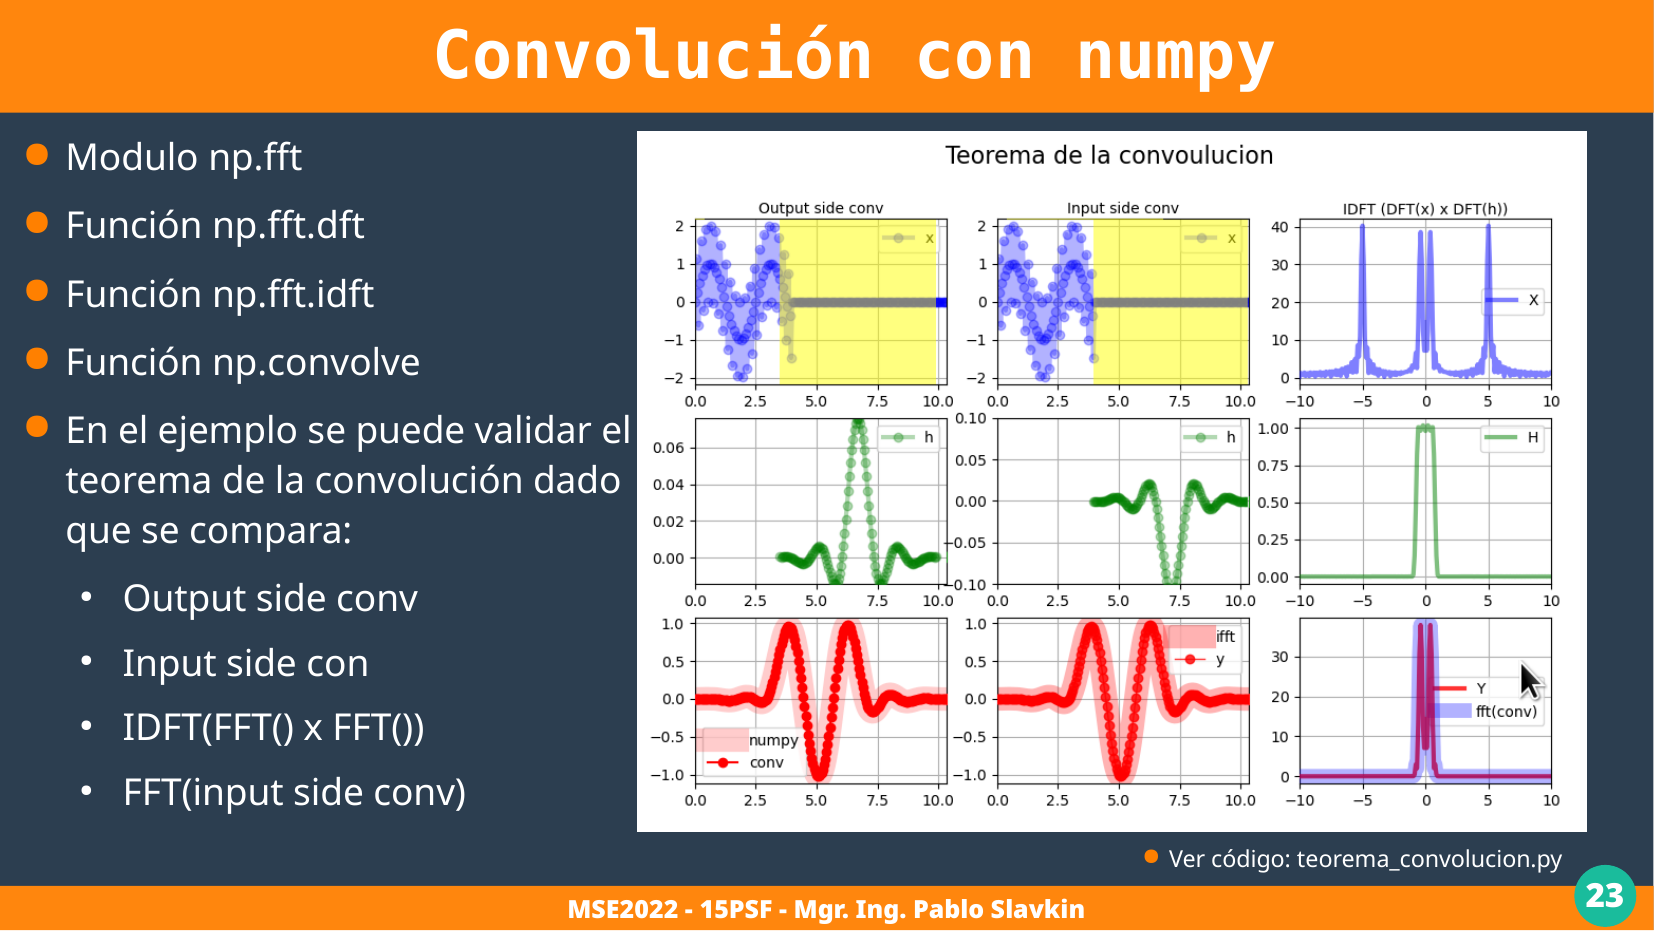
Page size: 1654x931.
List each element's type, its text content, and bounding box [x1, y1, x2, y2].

list Ver código: teorema_convolucion.py [1133, 842, 1572, 904]
list Modulo np.fft Función np.fft.dft Función np.fft.idft Función np.convolve En el ejemplo se puede validar el teorema de la convolución dado que se compara: Output side conv Input side con IDFT(FFT() x FFT()) FFT(input side conv) [7, 131, 637, 826]
picture [637, 131, 1587, 833]
title Convolución con numpy [432, 16, 1324, 113]
